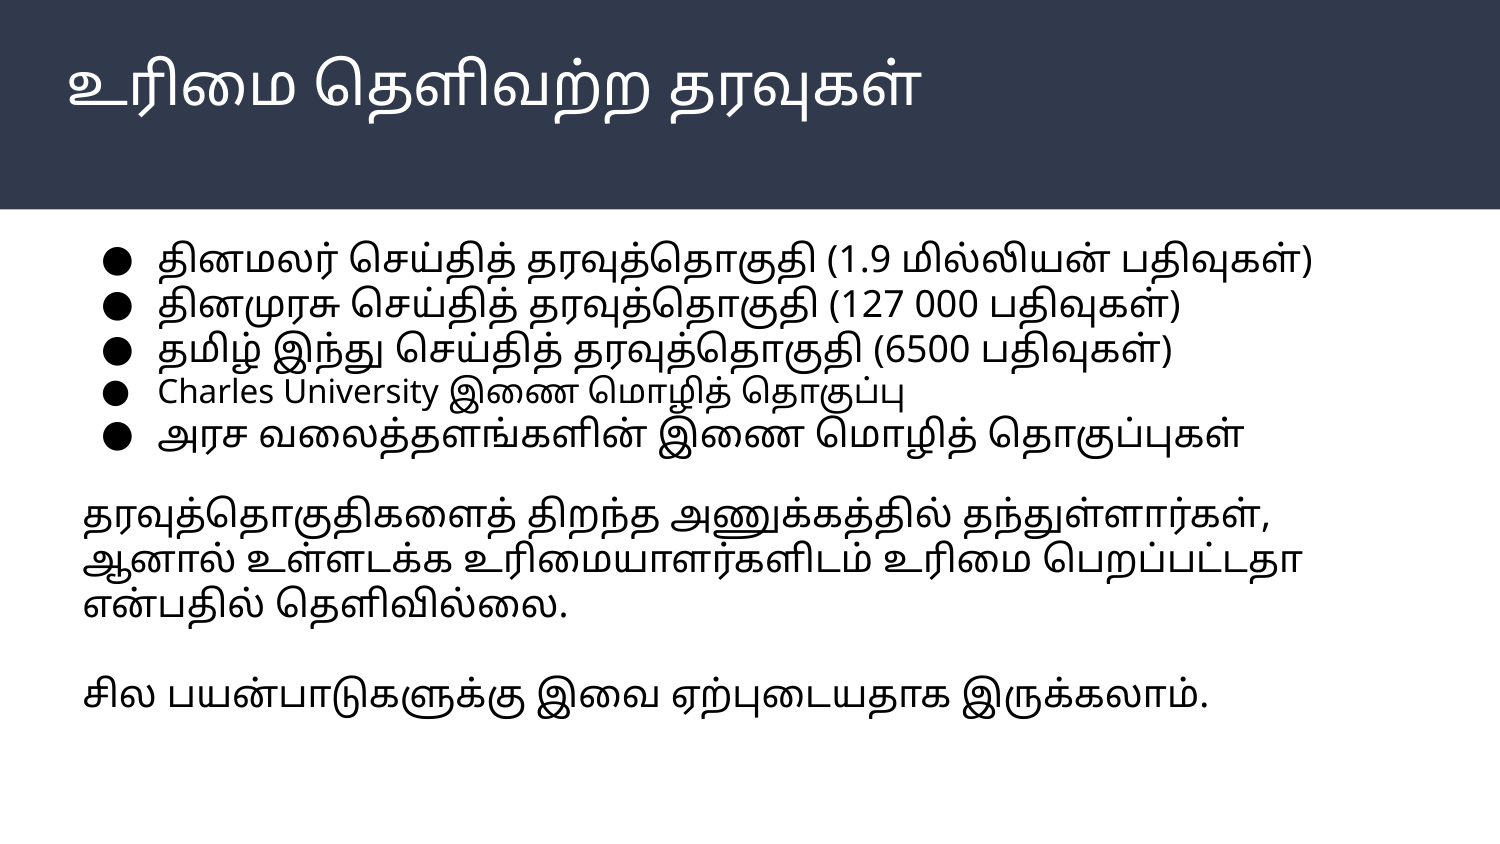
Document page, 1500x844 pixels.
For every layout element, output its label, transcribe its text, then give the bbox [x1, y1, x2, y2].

title உரிமை தெளிவற்ற தரவுகள் [51, 32, 1449, 135]
text_box தினமலர் செய்தித் தரவுத்தொகுதி (1.9 மில்லியன் பதிவுகள்) தினமுரசு செய்தித் தரவுத்தொகுதி (127 000 பதிவுகள்) தமிழ் இந்து செய்தித் தரவுத்தொகுதி (6500 பதிவுகள்) Charles University இணை மொழித் தொகுப்பு அரச வலைத்தளங்களின் இணை மொழித் தொகுப்புகள் தரவுத்தொகுதிகளைத் திறந்த அணுக்கத்தில் தந்துள்ளார்கள், ஆனால் உள்ளடக்க உரிமையாளர்களிடம் உரிமை பெறப்பட்டதா என்பதில் தெளிவில்லை. சில பயன்பாடுகளுக்கு இவை ஏற்புடையதாக இருக்கலாம். [67, 219, 1439, 770]
